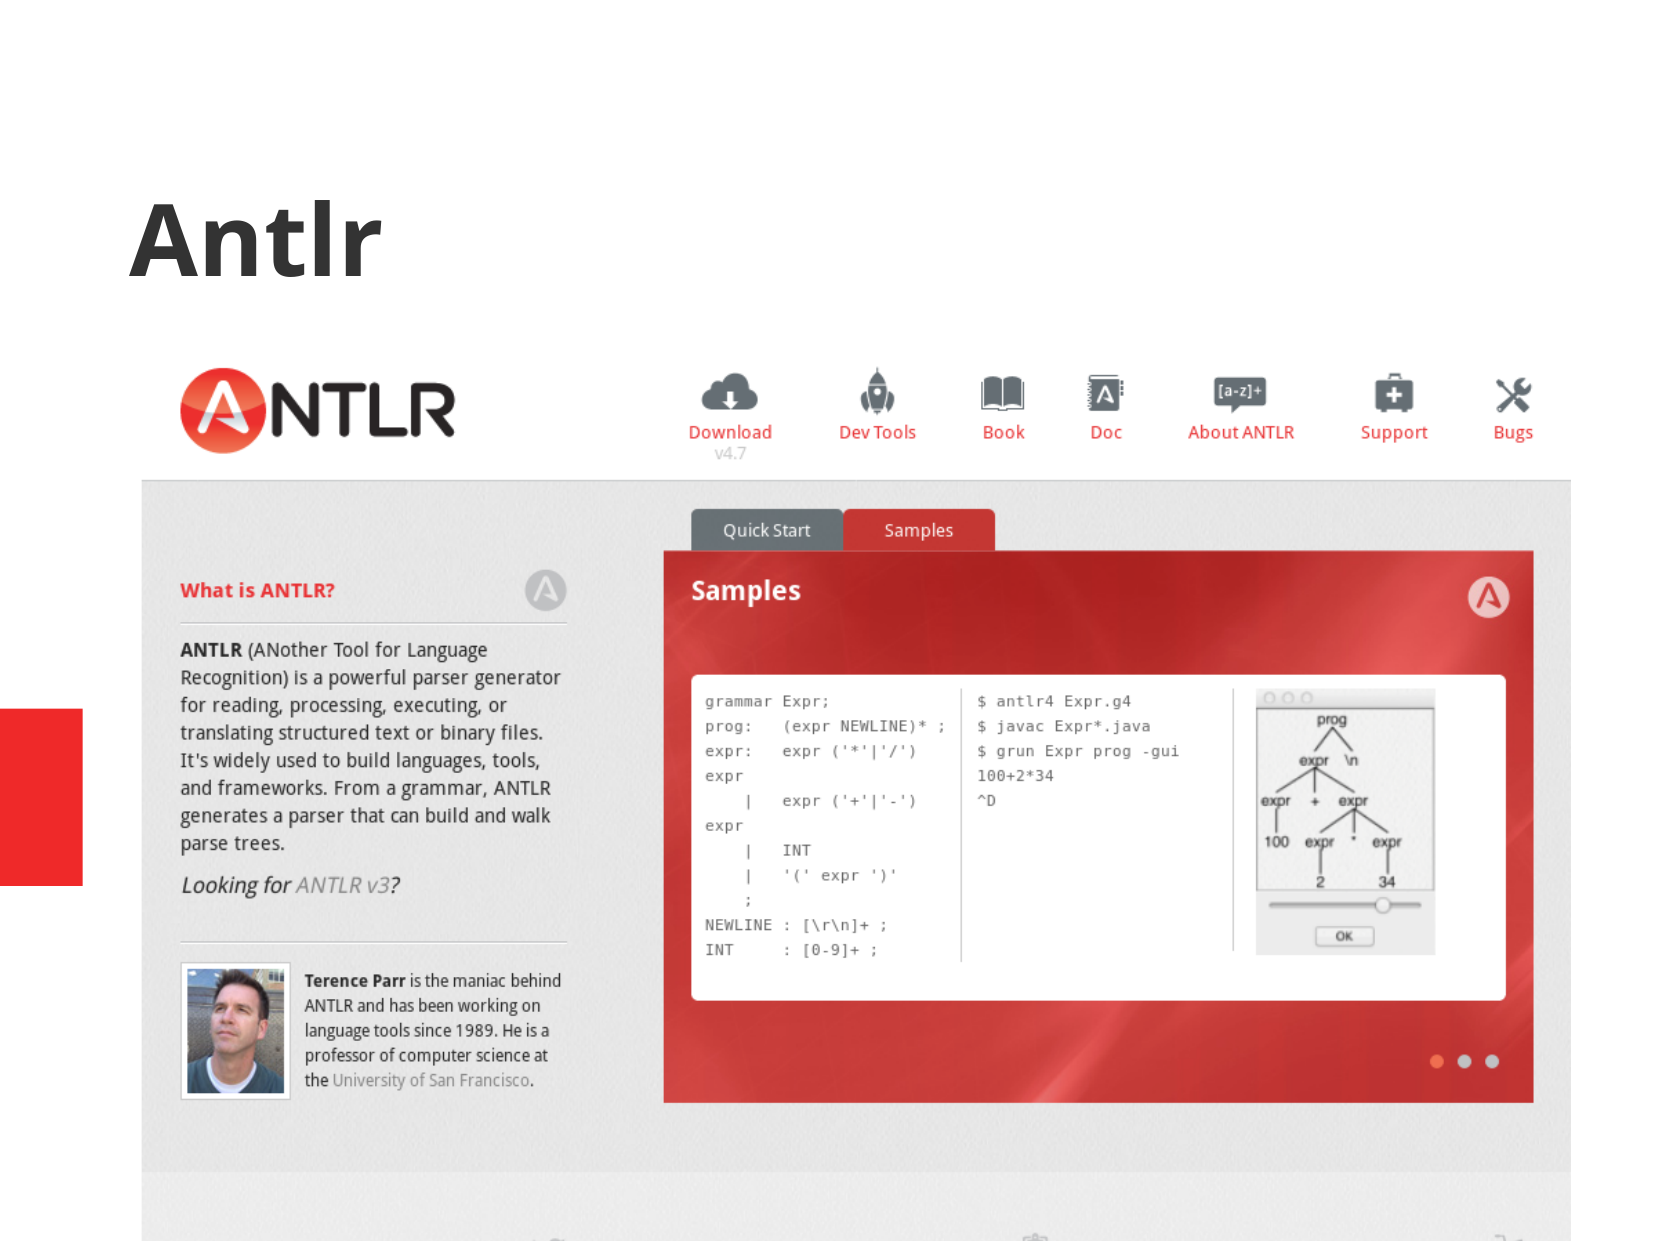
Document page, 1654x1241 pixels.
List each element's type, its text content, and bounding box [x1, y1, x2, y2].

title Antlr [129, 119, 1536, 356]
picture [141, 342, 1571, 1241]
